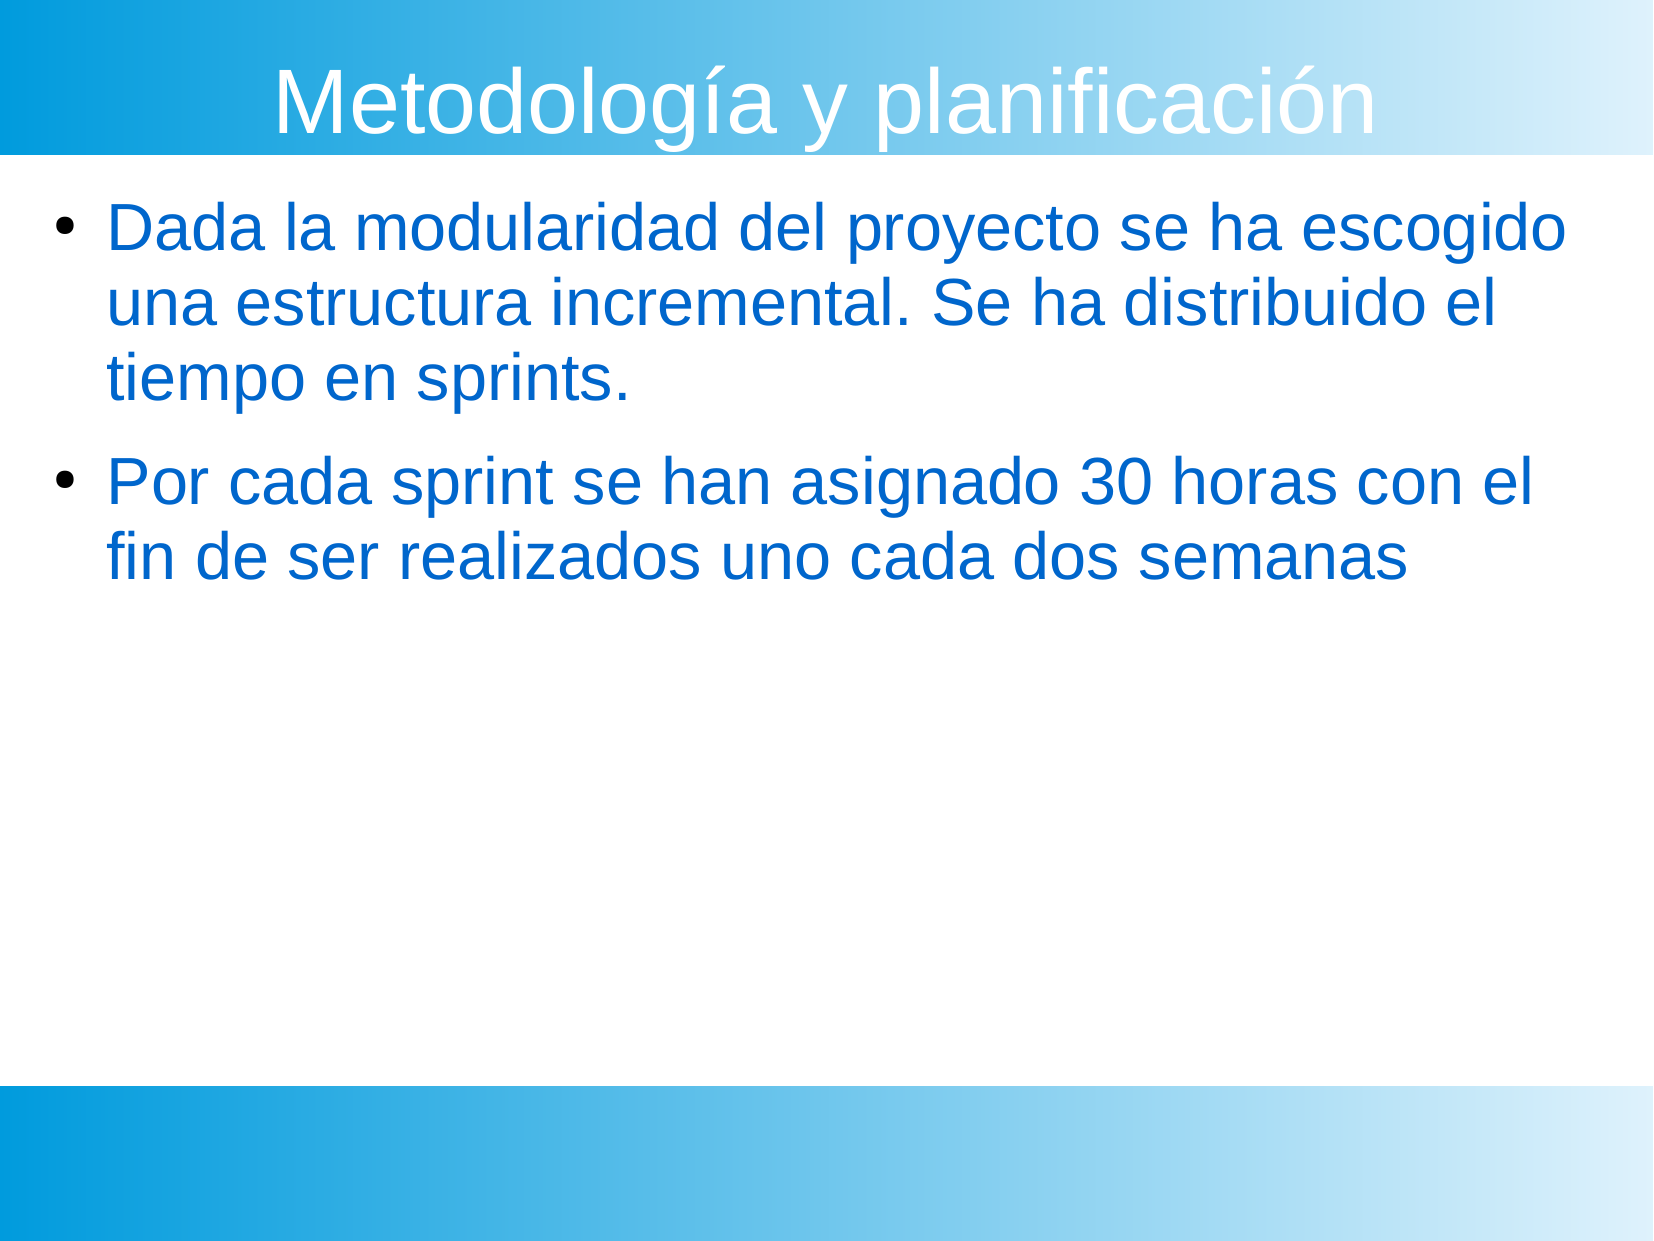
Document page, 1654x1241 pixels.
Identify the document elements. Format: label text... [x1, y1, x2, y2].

title Metodología y planificación [82, 49, 1571, 155]
list Dada la modularidad del proyecto se ha escogido una estructura incremental. Se ha distribuido el tiempo en sprints. Por cada sprint se han asignado 30 horas con el fin de ser realizados uno cada dos semanas [35, 190, 1619, 1075]
